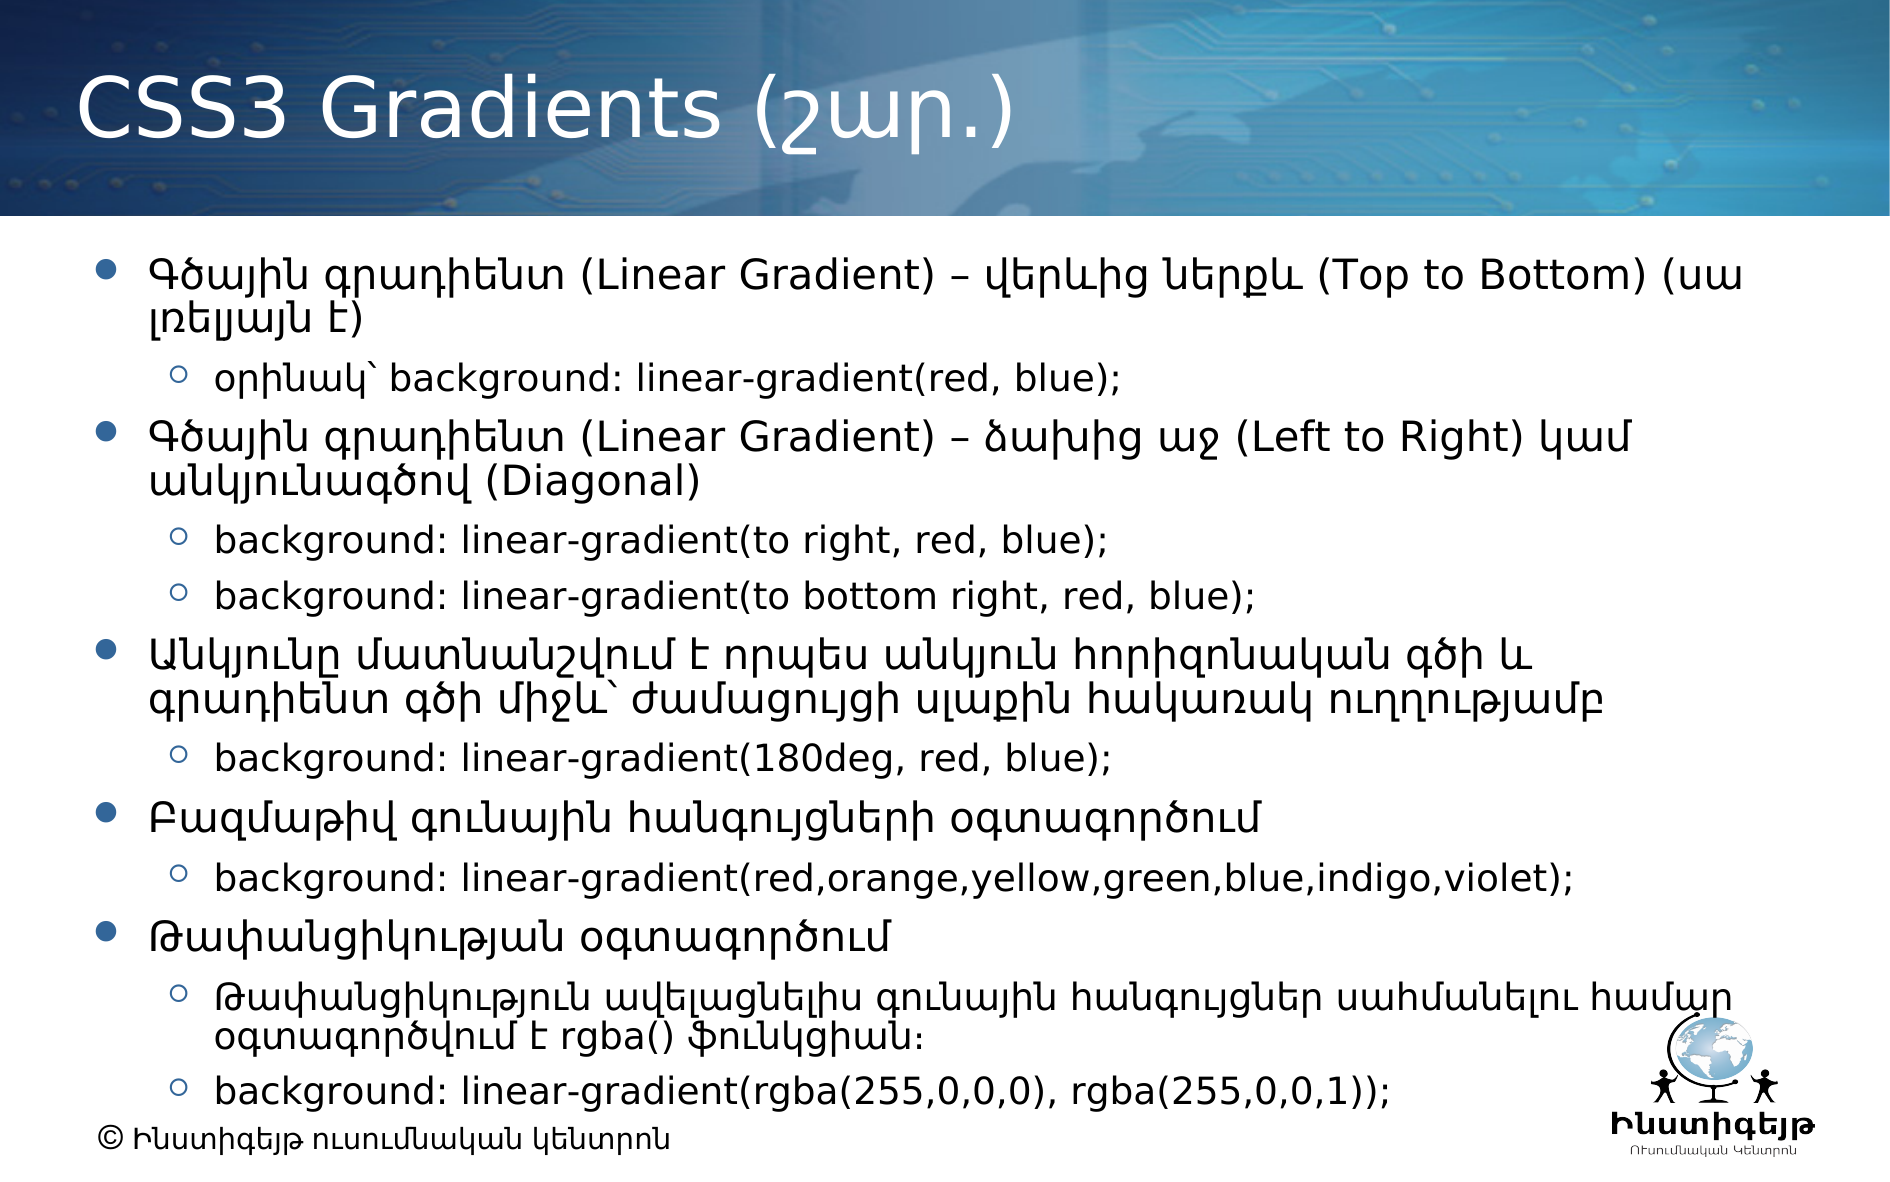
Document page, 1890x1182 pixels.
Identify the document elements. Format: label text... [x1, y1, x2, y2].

picture [0, 0, 1890, 216]
list Գծային գրադիենտ (Linear Gradient) – վերևից ներքև (Top to Bottom) (սա լռելյայն է) օրինակ՝ background: linear-gradient(red, blue); Գծային գրադիենտ (Linear Gradient) – ձախից աջ (Left to Right) կամ անկյունագծով (Diagonal) background: linear-gradient(to right, red, blue); background: linear-gradient(to bottom right, red, blue); Անկյունը մատնանշվում է որպես անկյուն հորիզոնական գծի և գրադիենտ գծի միջև՝ ժամացույցի սլաքին հակառակ ուղղությամբ background: linear-gradient(180deg, red, blue); Բազմաթիվ գունային հանգույցների օգտագործում background: linear-gradient(red,orange,yellow,green,blue,indigo,violet); Թափանցիկության օգտագործում Թափանցիկություն ավելացնելիս գունային հանգույցներ սահմանելու համար օգտագործվում է rgba() ֆունկցիան։ background: linear-gradient(rgba(255,0,0,0), rgba(255,0,0,1)); [93, 254, 1783, 284]
picture [1612, 1012, 1815, 1157]
